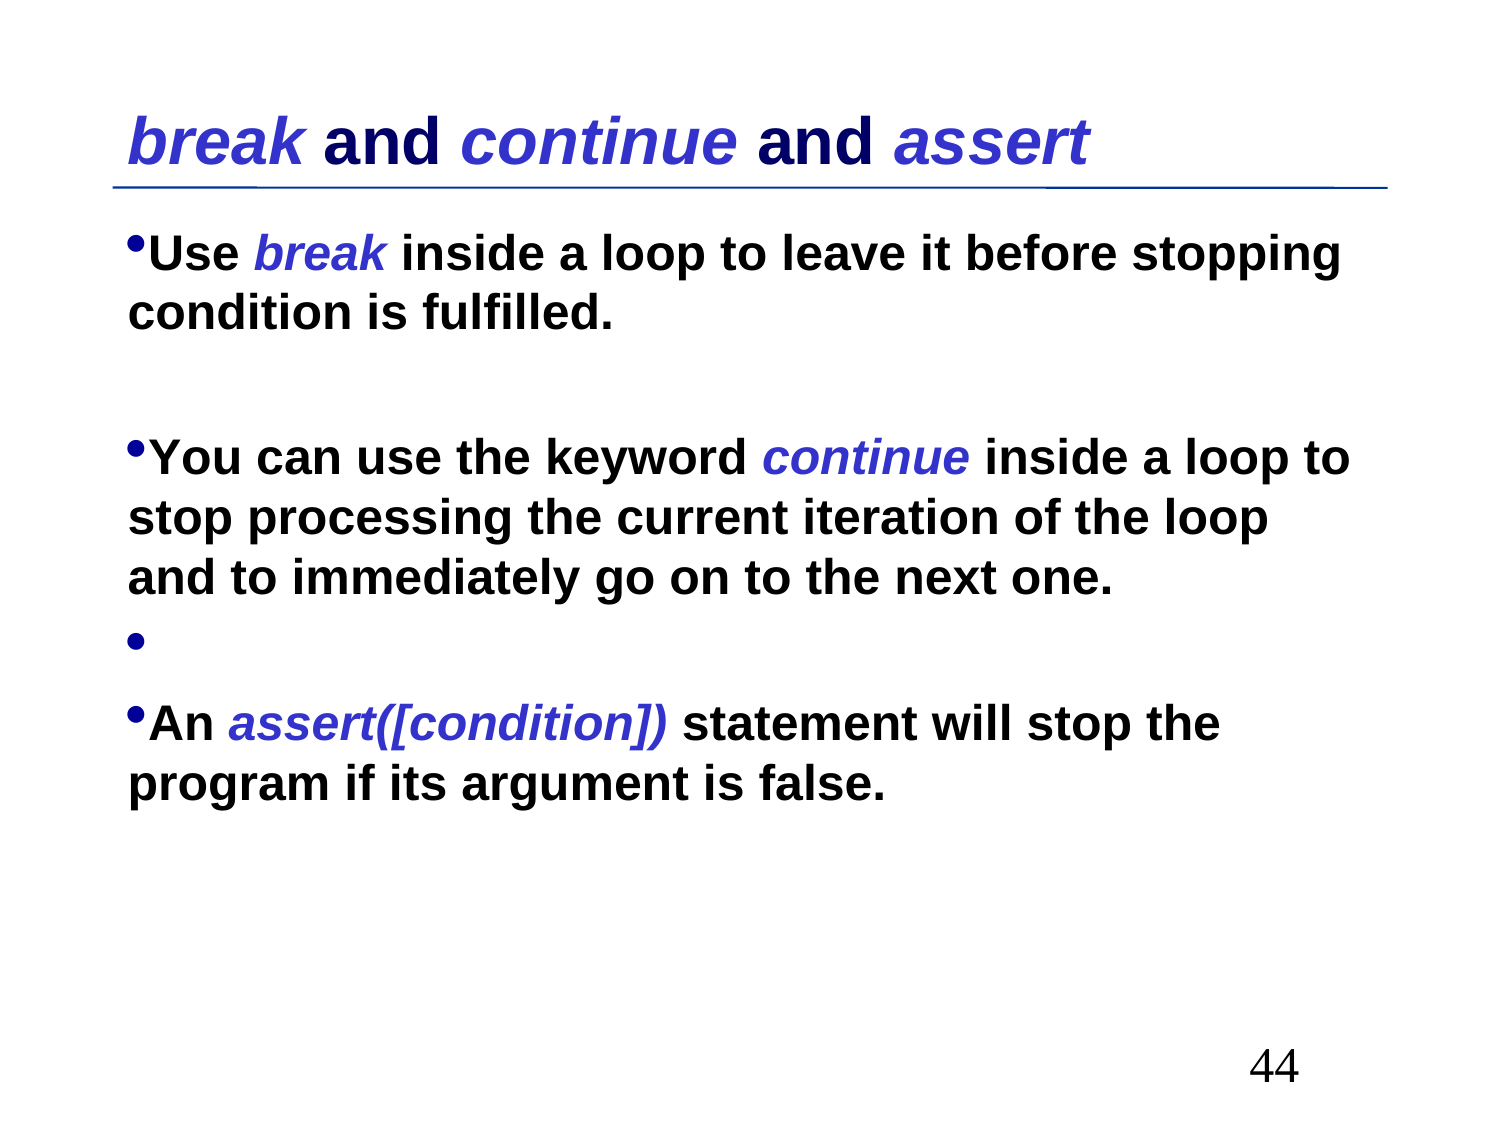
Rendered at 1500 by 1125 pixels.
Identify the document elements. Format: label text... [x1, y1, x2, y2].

list Use break inside a loop to leave it before stopping condition is fulfilled. You can use the keyword continue inside a loop to stop processing the current iteration of the loop and to immediately go on to the next one. An assert([condition]) statement will stop the program if its argument is false. [112, 212, 1388, 823]
text_box <number> [1074, 994, 1387, 1125]
title break and continue and assert [112, 89, 1388, 185]
